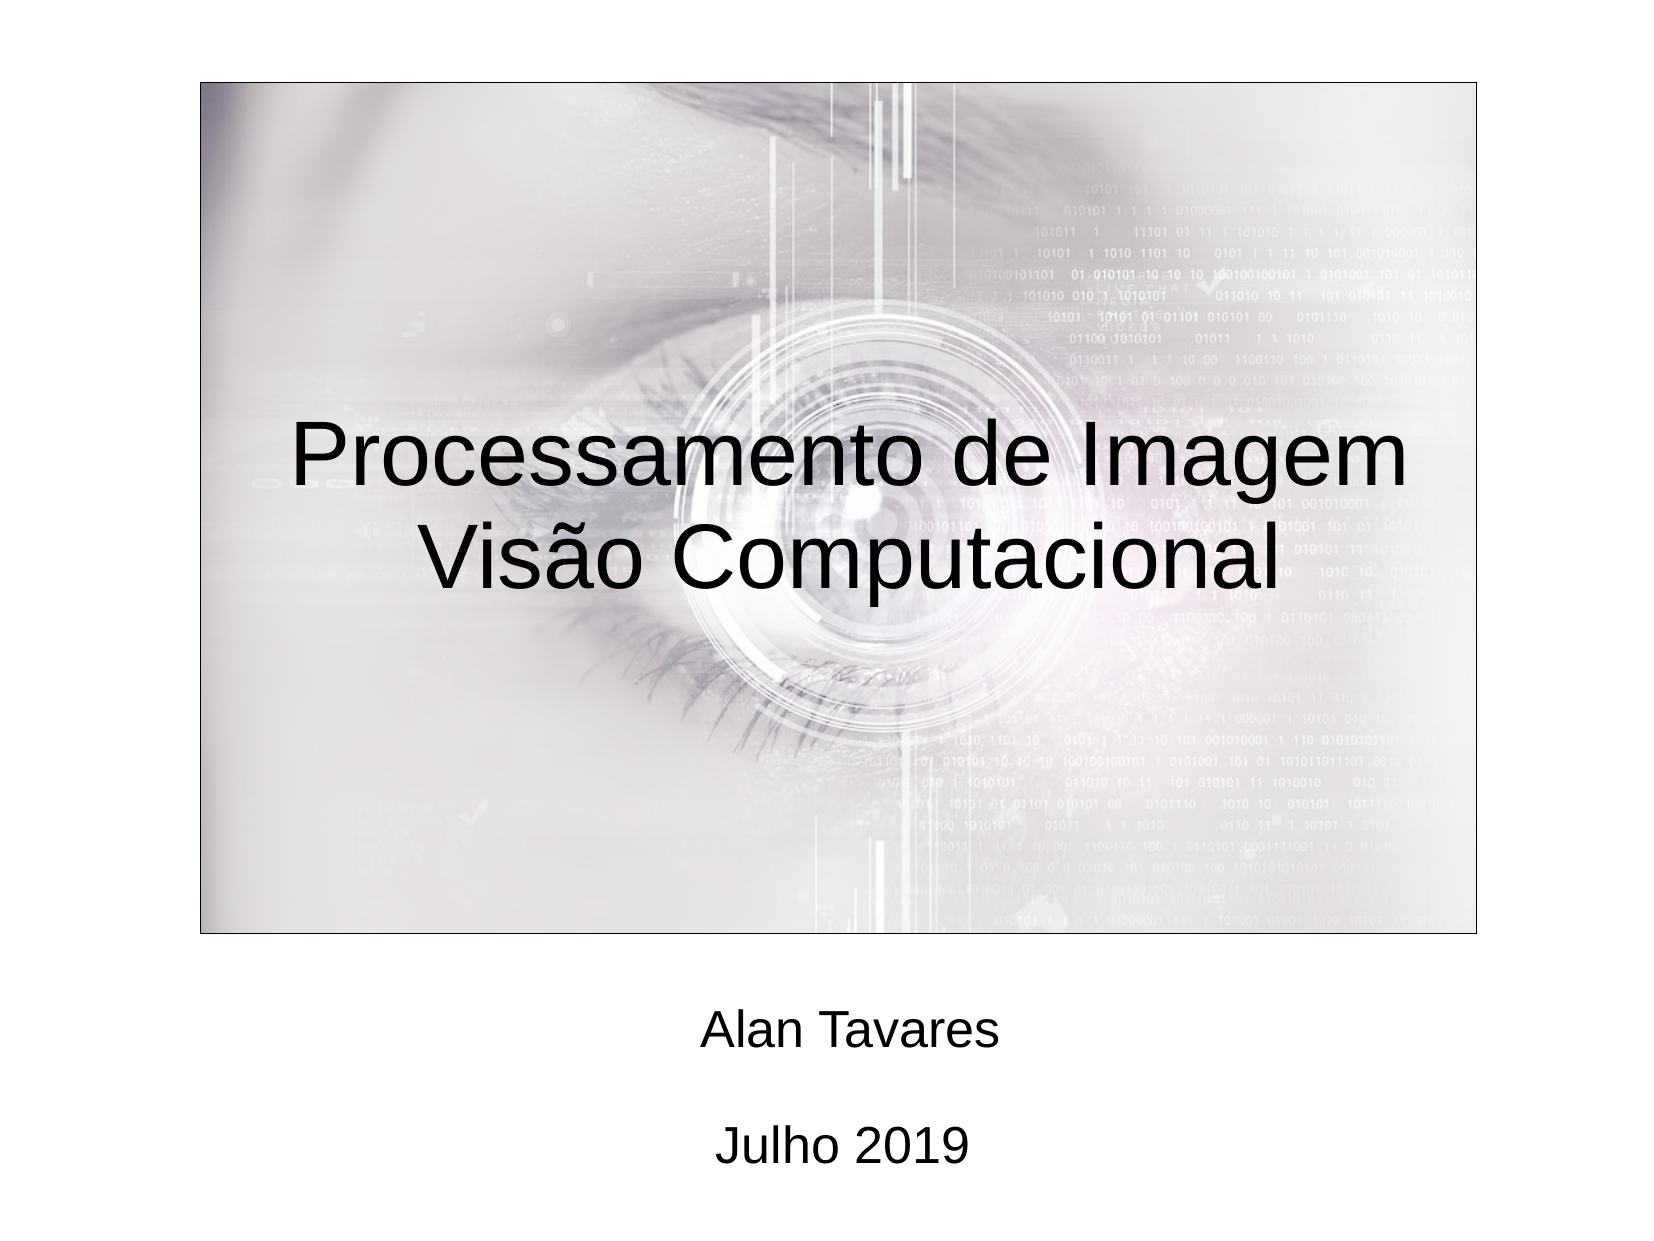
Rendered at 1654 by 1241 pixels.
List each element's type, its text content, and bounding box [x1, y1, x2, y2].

picture [200, 82, 1477, 401]
title Alan Tavares Julho 2019 [106, 958, 1595, 1217]
title Processamento de Imagem Visão Computacional [106, 401, 1595, 609]
picture [200, 609, 1477, 934]
